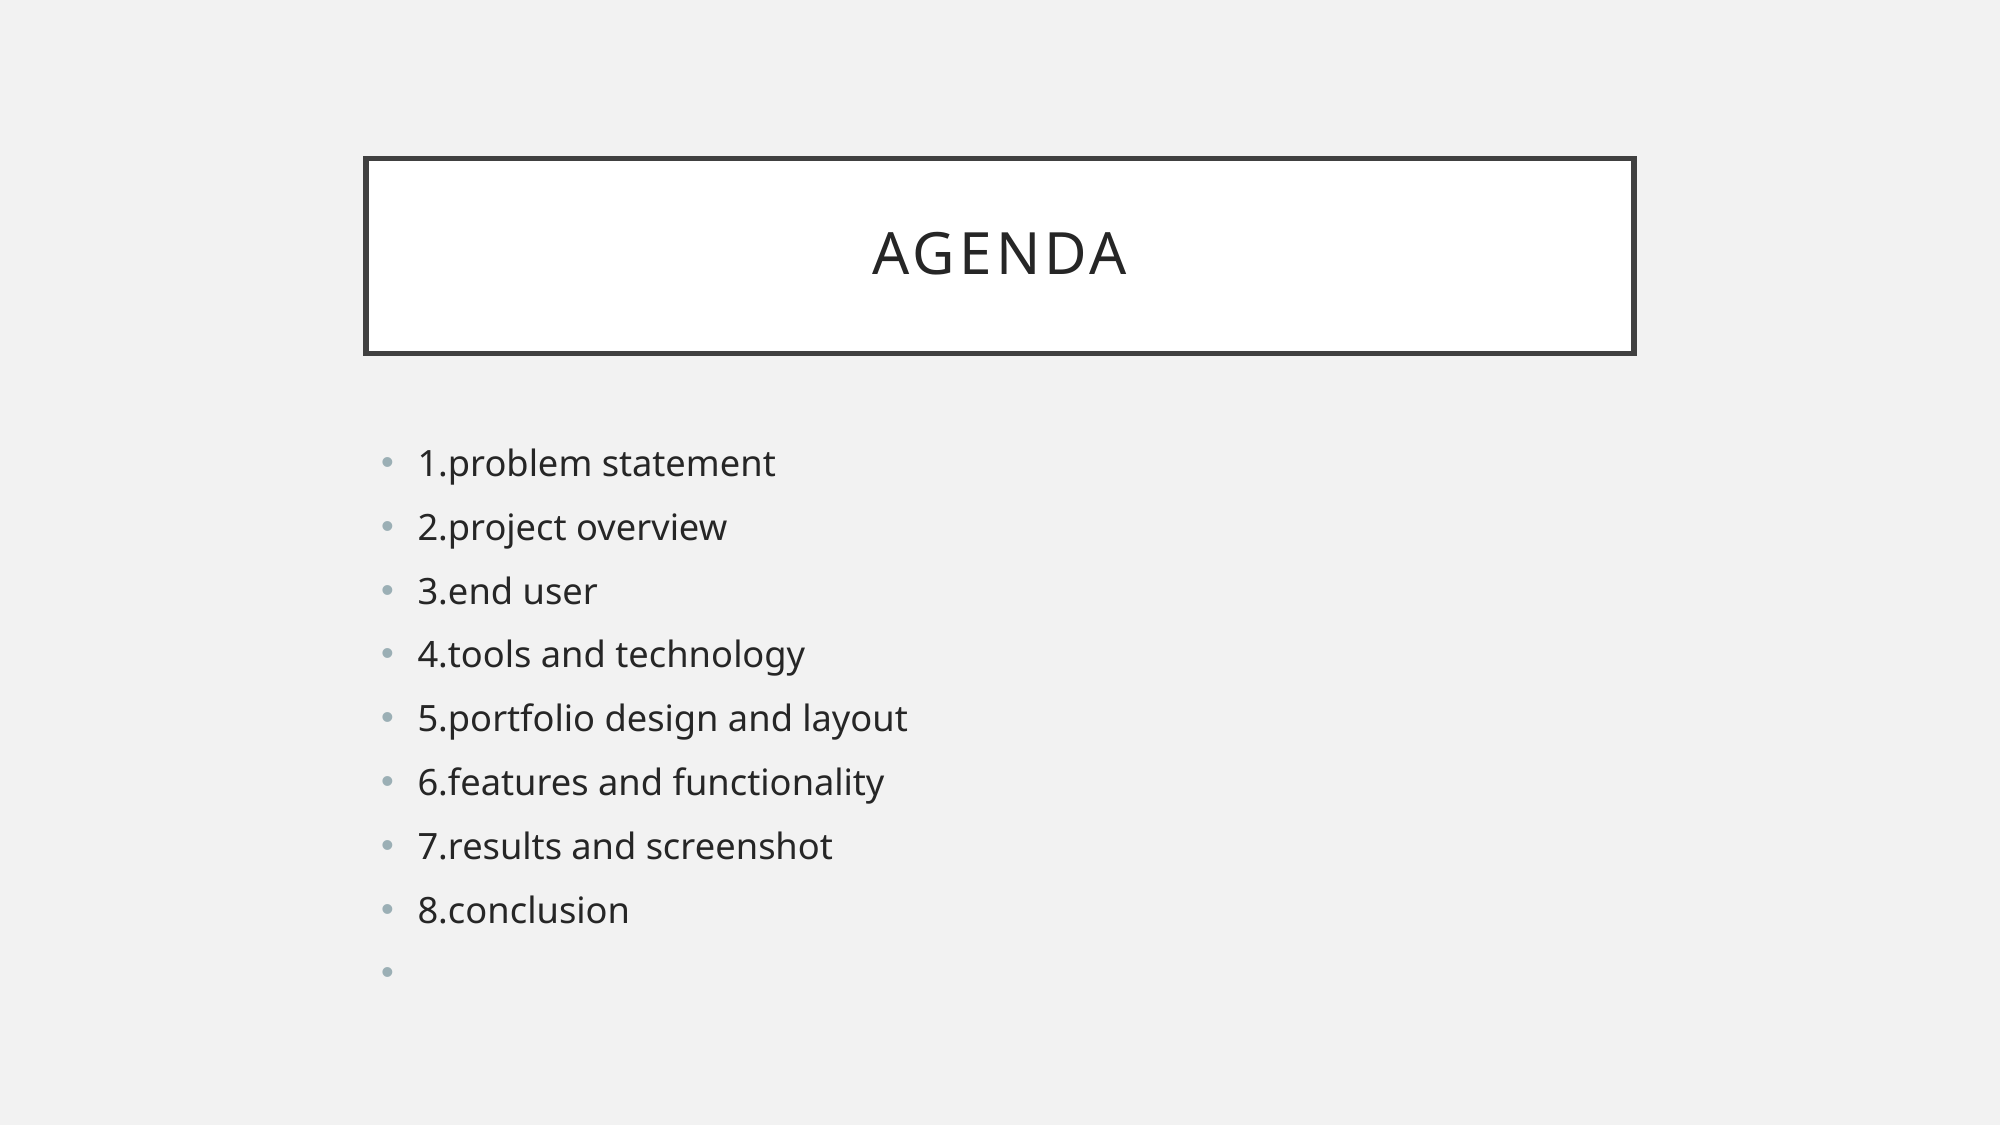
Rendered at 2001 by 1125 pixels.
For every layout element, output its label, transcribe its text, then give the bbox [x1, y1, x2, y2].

list 1.problem statement 2.project overview 3.end user 4.tools and technology 5.portfolio design and layout 6.features and functionality 7.results and screenshot 8.conclusion [366, 432, 1634, 942]
title AGENDA [366, 158, 1634, 354]
